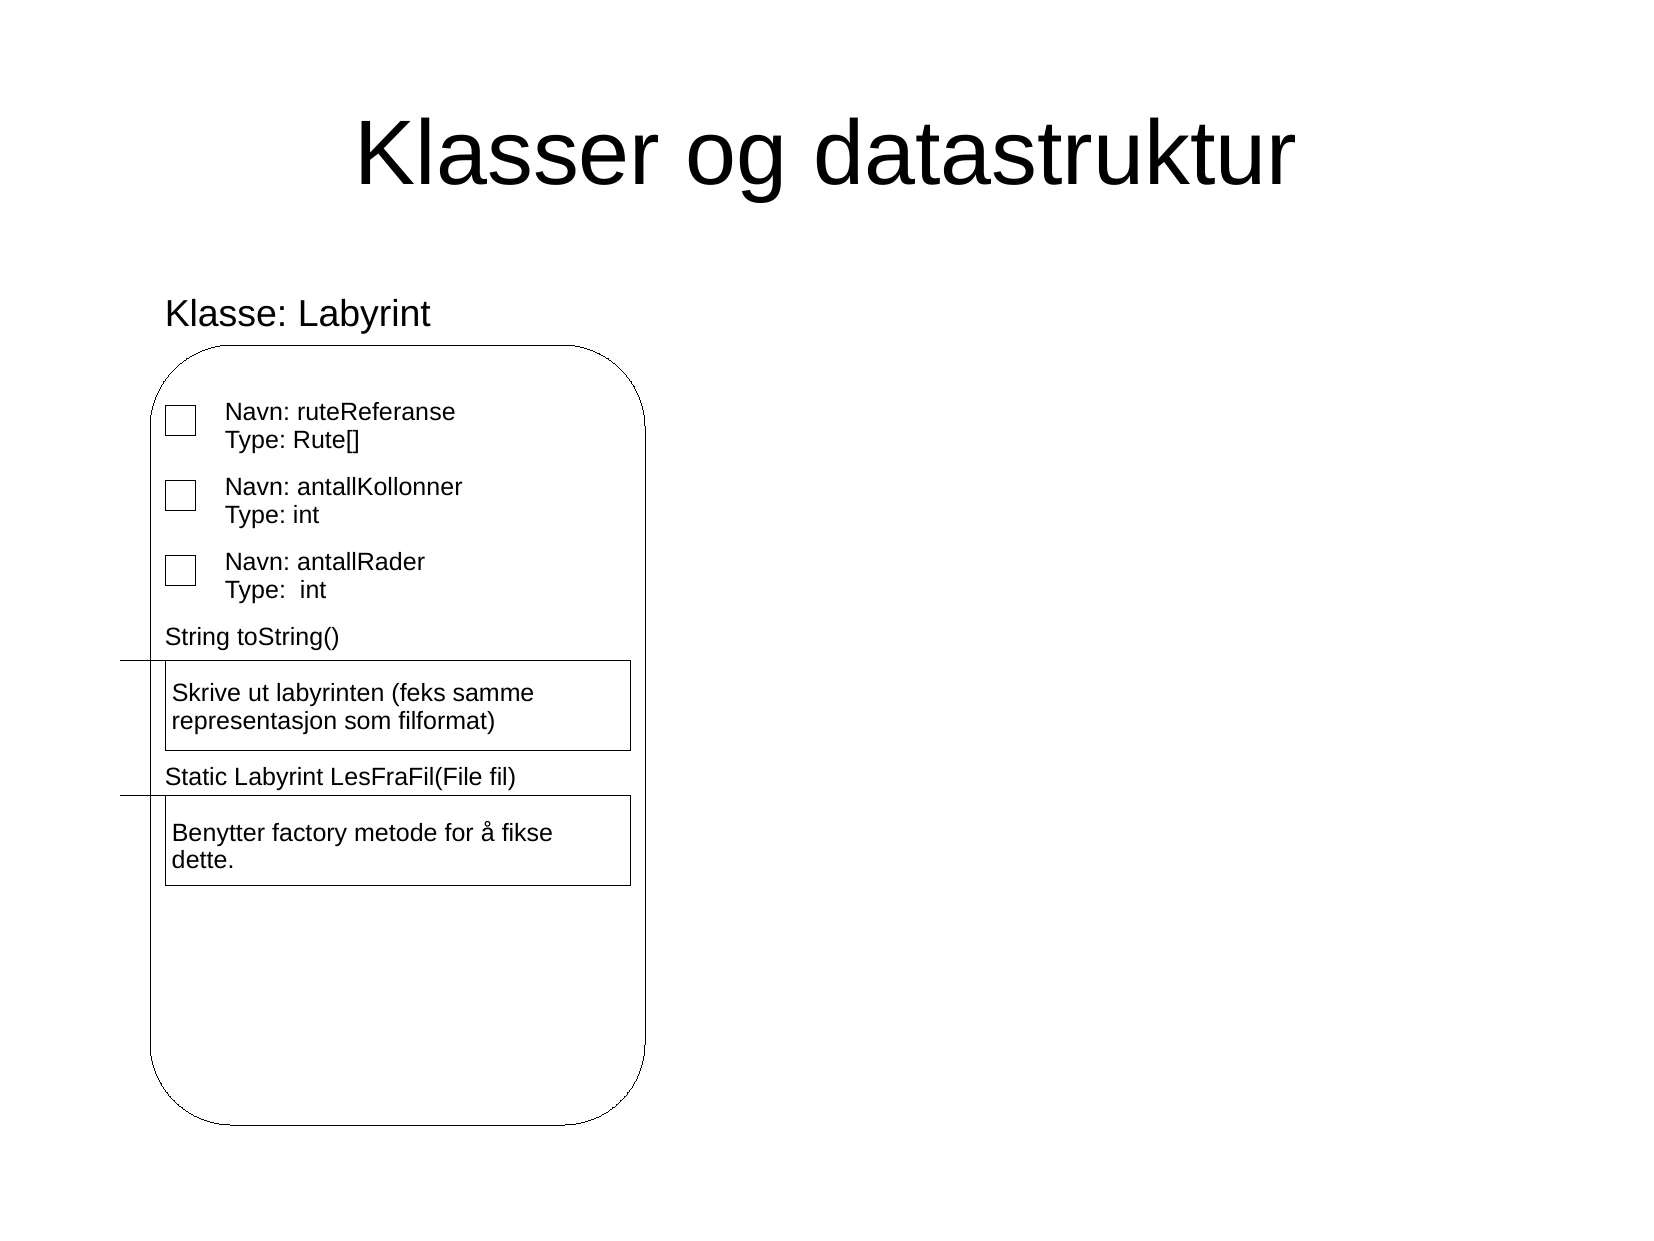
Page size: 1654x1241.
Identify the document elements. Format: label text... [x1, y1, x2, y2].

title Klasser og datastruktur [82, 49, 1571, 257]
text_box Navn: ruteReferanse Type: Rute[] [210, 390, 496, 465]
text_box Navn: antallRader Type: int [210, 540, 496, 616]
text_box Navn: antallKollonner Type: int [210, 465, 496, 540]
text_box String toString() Skrive ut labyrinten (feks samme representasjon som filformat) Static Labyrint LesFraFil(File fil) Benytter factory metode for å fikse dette. [150, 615, 616, 795]
text_box String toString() Skrive ut labyrinten (feks samme representasjon som filformat) Static Labyrint LesFraFil(File fil) Benytter factory metode for å fikse dette. [150, 796, 616, 1051]
text_box Klasse: Labyrint [150, 285, 446, 342]
text_box String toString() Skrive ut labyrinten (feks samme representasjon som filformat) Static Labyrint LesFraFil(File fil) Benytter factory metode for å fikse dette. [166, 796, 616, 885]
